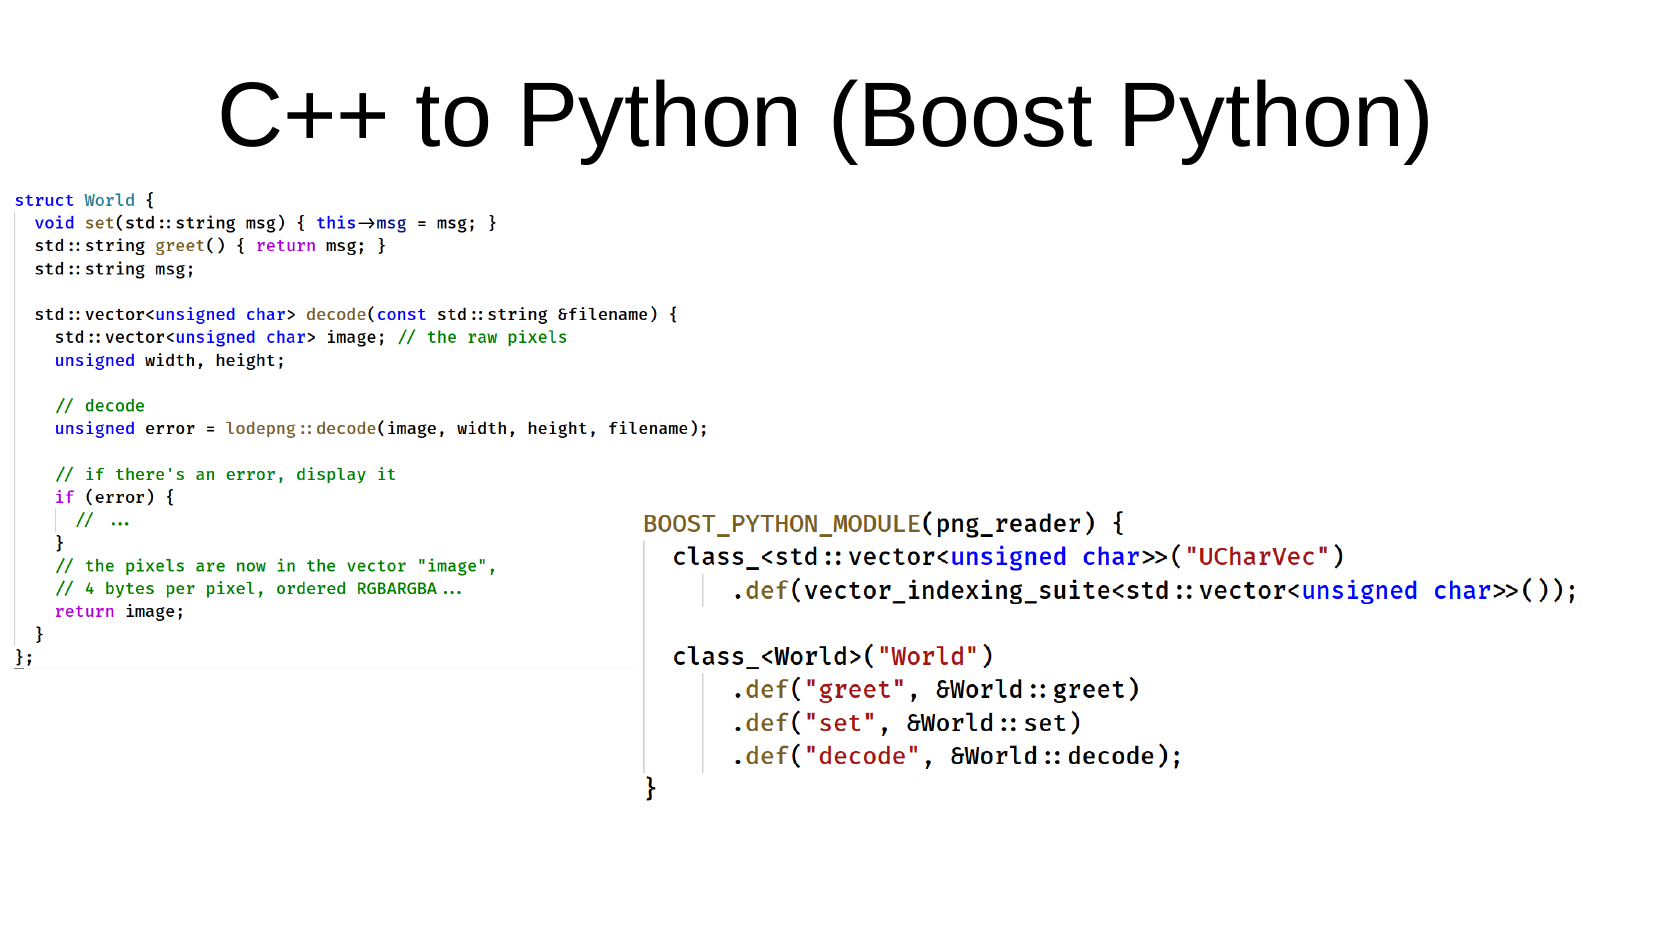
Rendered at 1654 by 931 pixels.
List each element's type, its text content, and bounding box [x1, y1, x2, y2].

title C++ to Python (Boost Python) [82, 37, 1571, 193]
picture [11, 192, 1581, 804]
